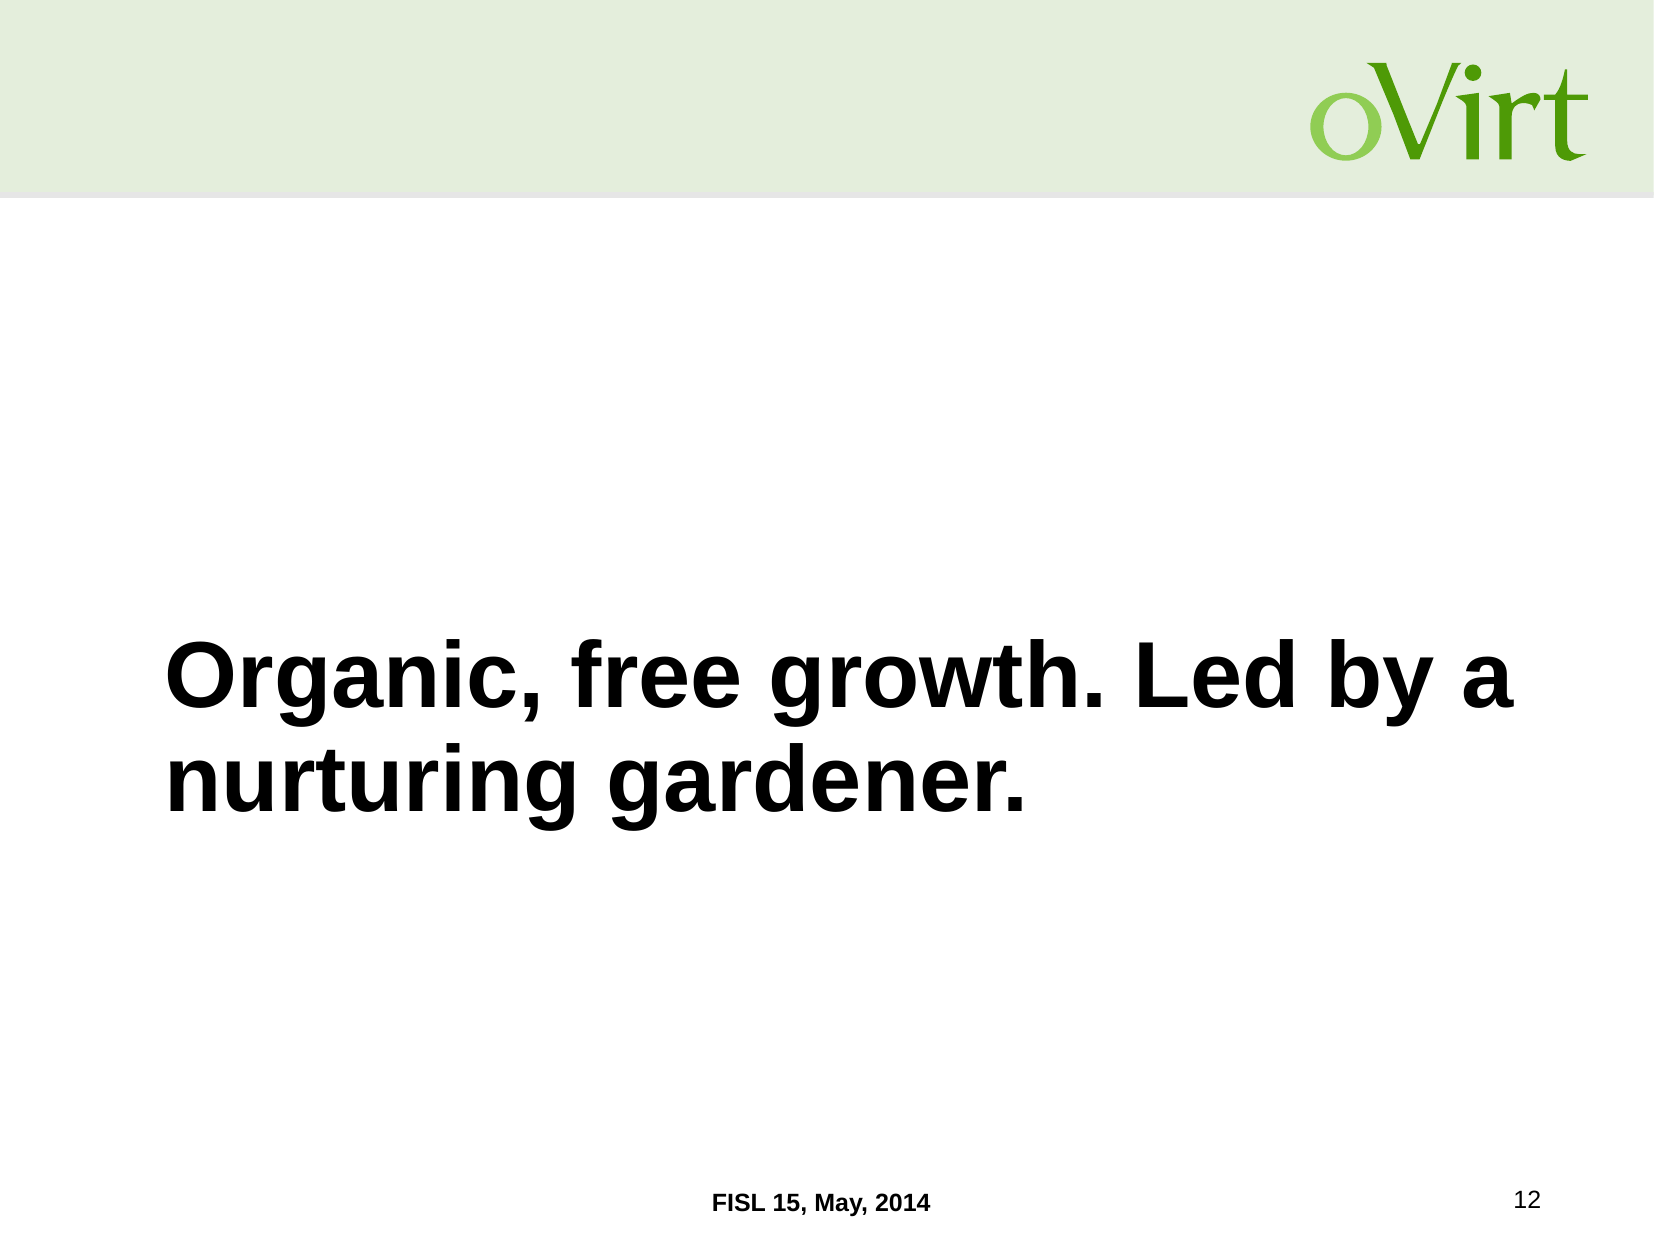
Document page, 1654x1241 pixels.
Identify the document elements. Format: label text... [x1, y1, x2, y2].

text_box Organic, free growth. Led by a nurturing gardener. [150, 615, 1654, 839]
